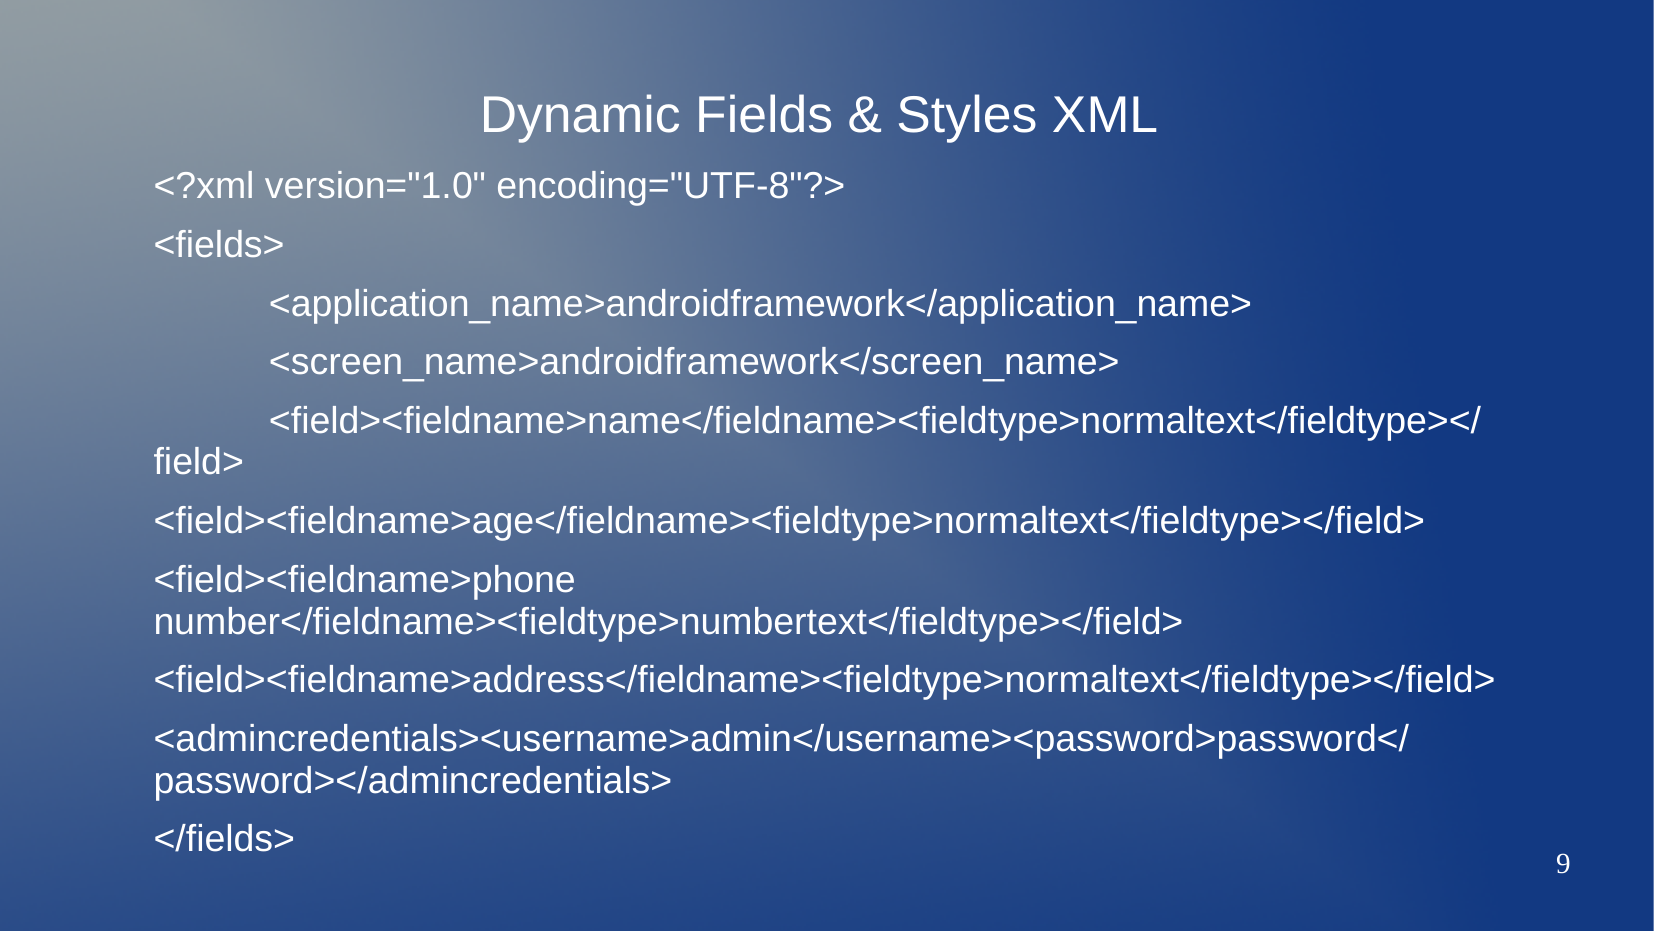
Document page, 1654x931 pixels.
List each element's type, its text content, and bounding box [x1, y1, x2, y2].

picture [0, 0, 1654, 931]
title Dynamic Fields & Styles XML [82, 37, 1571, 165]
list <?xml version="1.0" encoding="UTF-8"?> <fields> <application_name>androidframework</application_name> <screen_name>androidframework</screen_name> <field><fieldname>name</fieldname><fieldtype>normaltext</fieldtype></field> <field><fieldname>age</fieldname><fieldtype>normaltext</fieldtype></field> <field><fieldname>phone number</fieldname><fieldtype>numbertext</fieldtype></field> <field><fieldname>address</fieldname><fieldtype>normaltext</fieldtype></field> <admincredentials><username>admin</username><password>password</password></admincredentials> </fields> [82, 165, 1571, 901]
